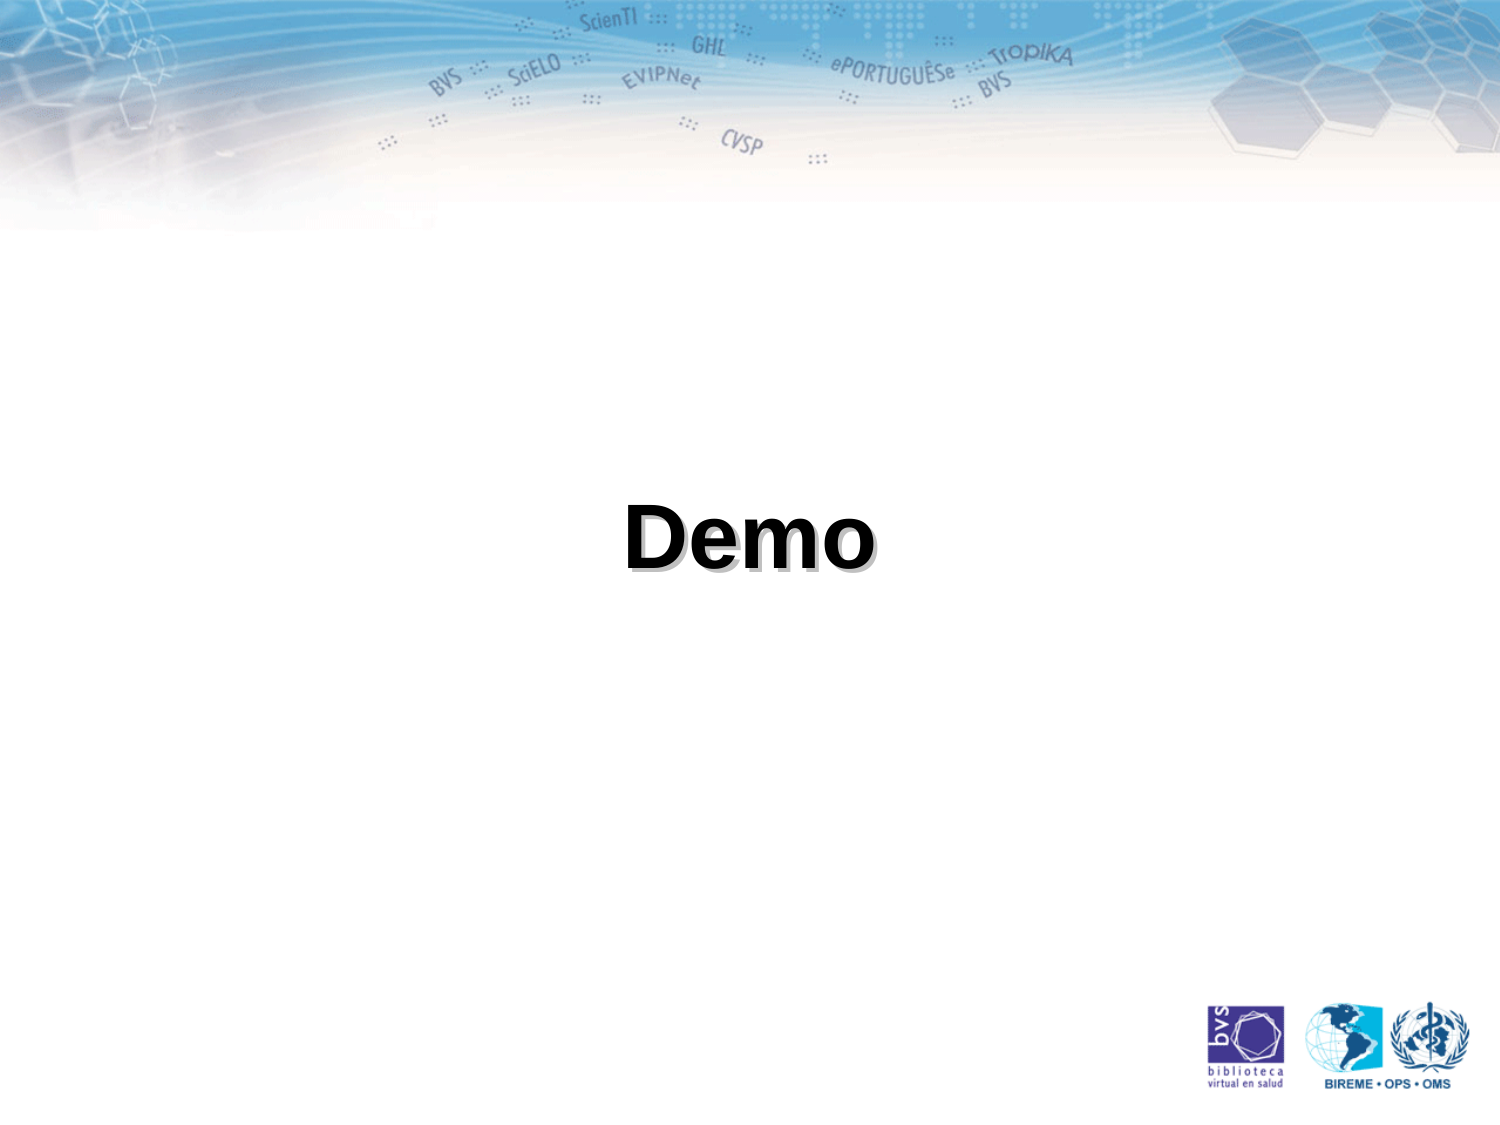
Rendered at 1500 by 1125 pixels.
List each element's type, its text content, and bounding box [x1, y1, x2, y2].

title Demo [0, 450, 1500, 623]
picture [0, 623, 1500, 1125]
picture [0, 0, 1500, 450]
